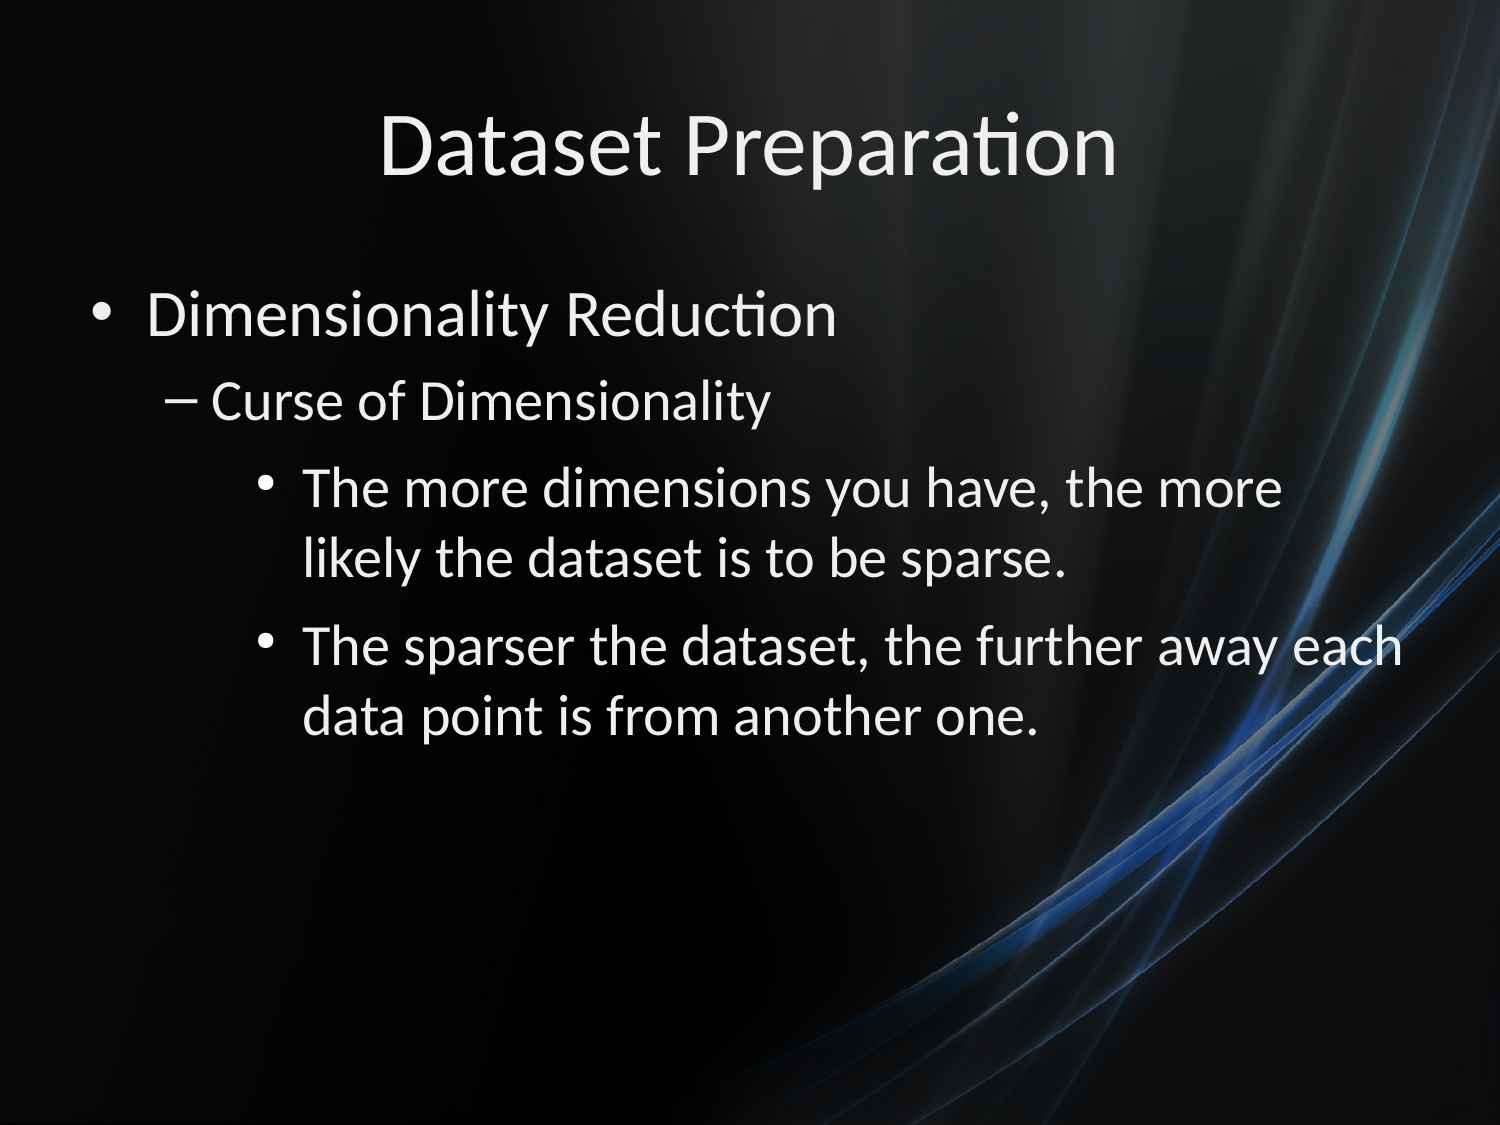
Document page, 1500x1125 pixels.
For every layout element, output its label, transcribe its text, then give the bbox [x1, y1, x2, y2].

title Dataset Preparation [75, 45, 1425, 233]
list Dimensionality Reduction Curse of Dimensionality The more dimensions you have, the more likely the dataset is to be sparse. The sparser the dataset, the further away each data point is from another one. [75, 262, 1425, 1005]
picture [0, 0, 1500, 1125]
